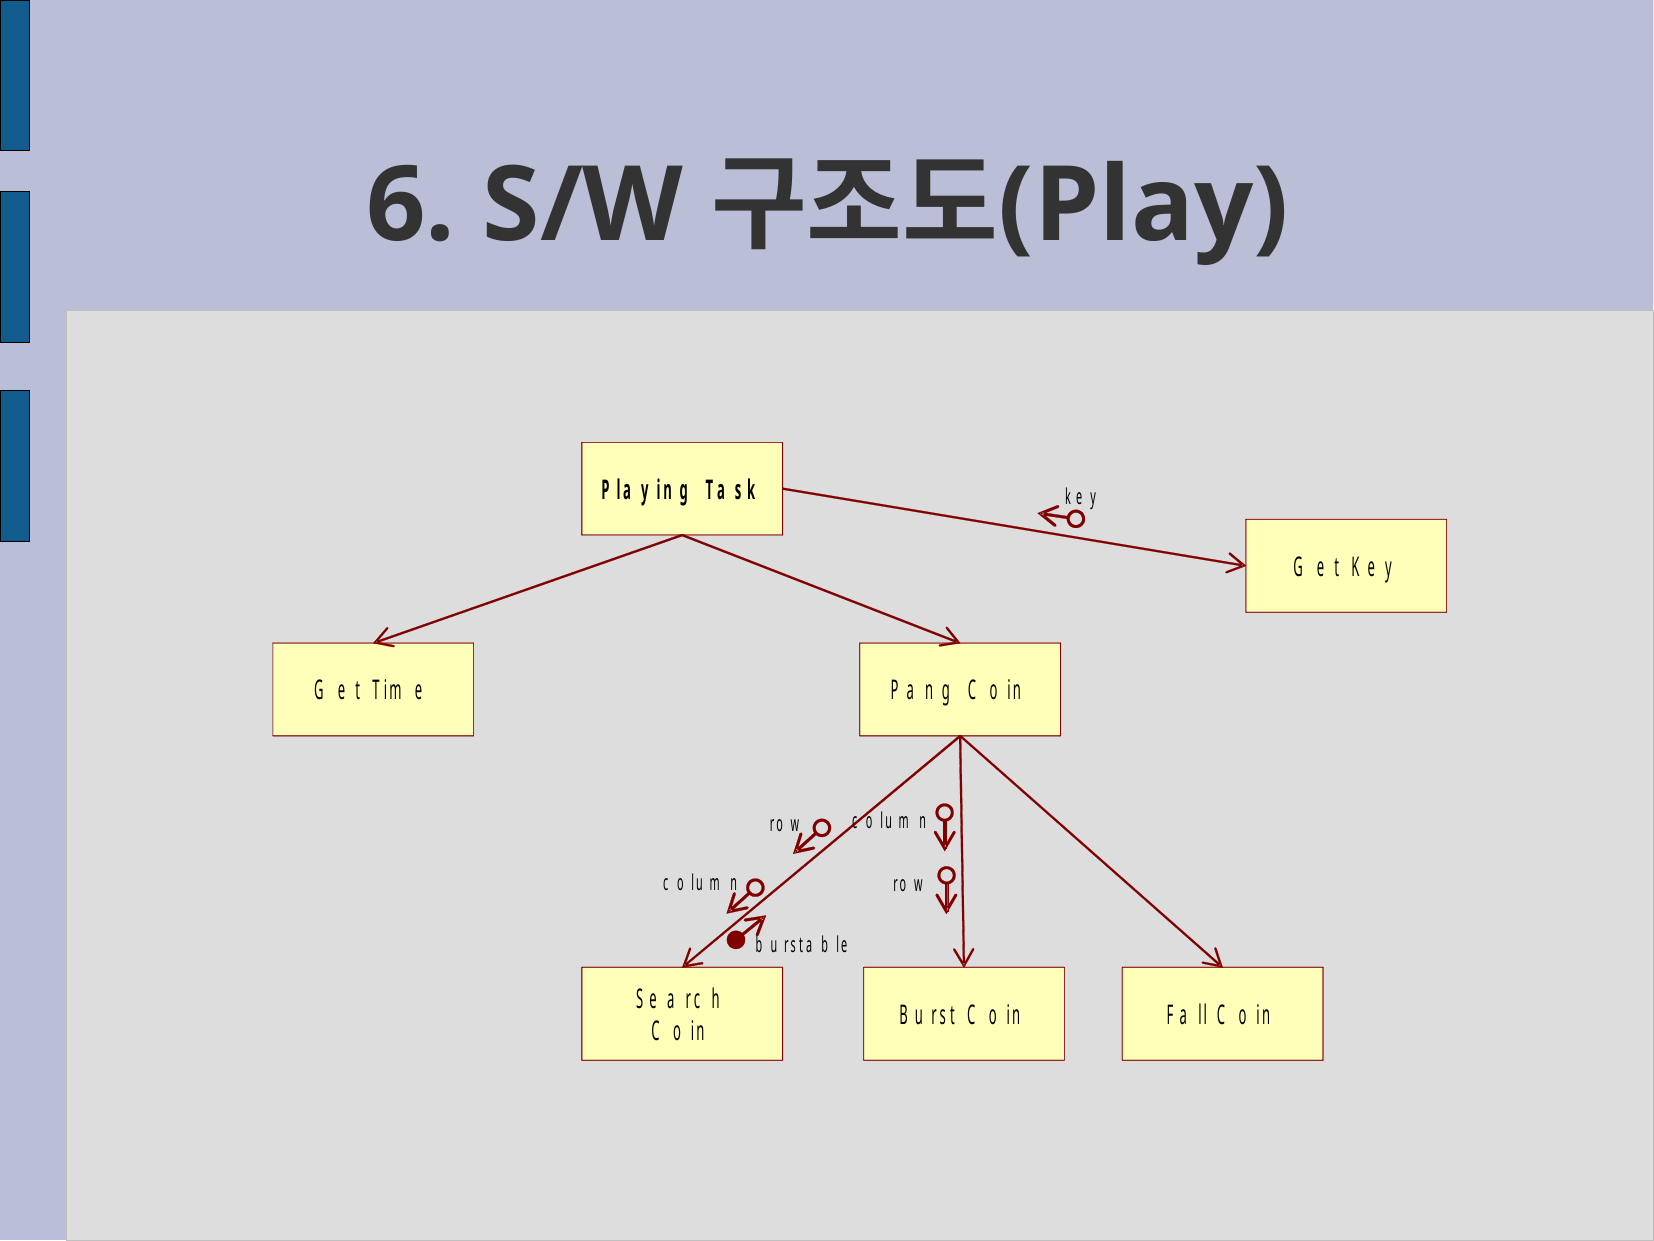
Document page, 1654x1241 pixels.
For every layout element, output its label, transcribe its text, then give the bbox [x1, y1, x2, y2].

picture [272, 442, 1447, 1063]
title 6. S/W 구조도(Play) [121, 91, 1534, 299]
